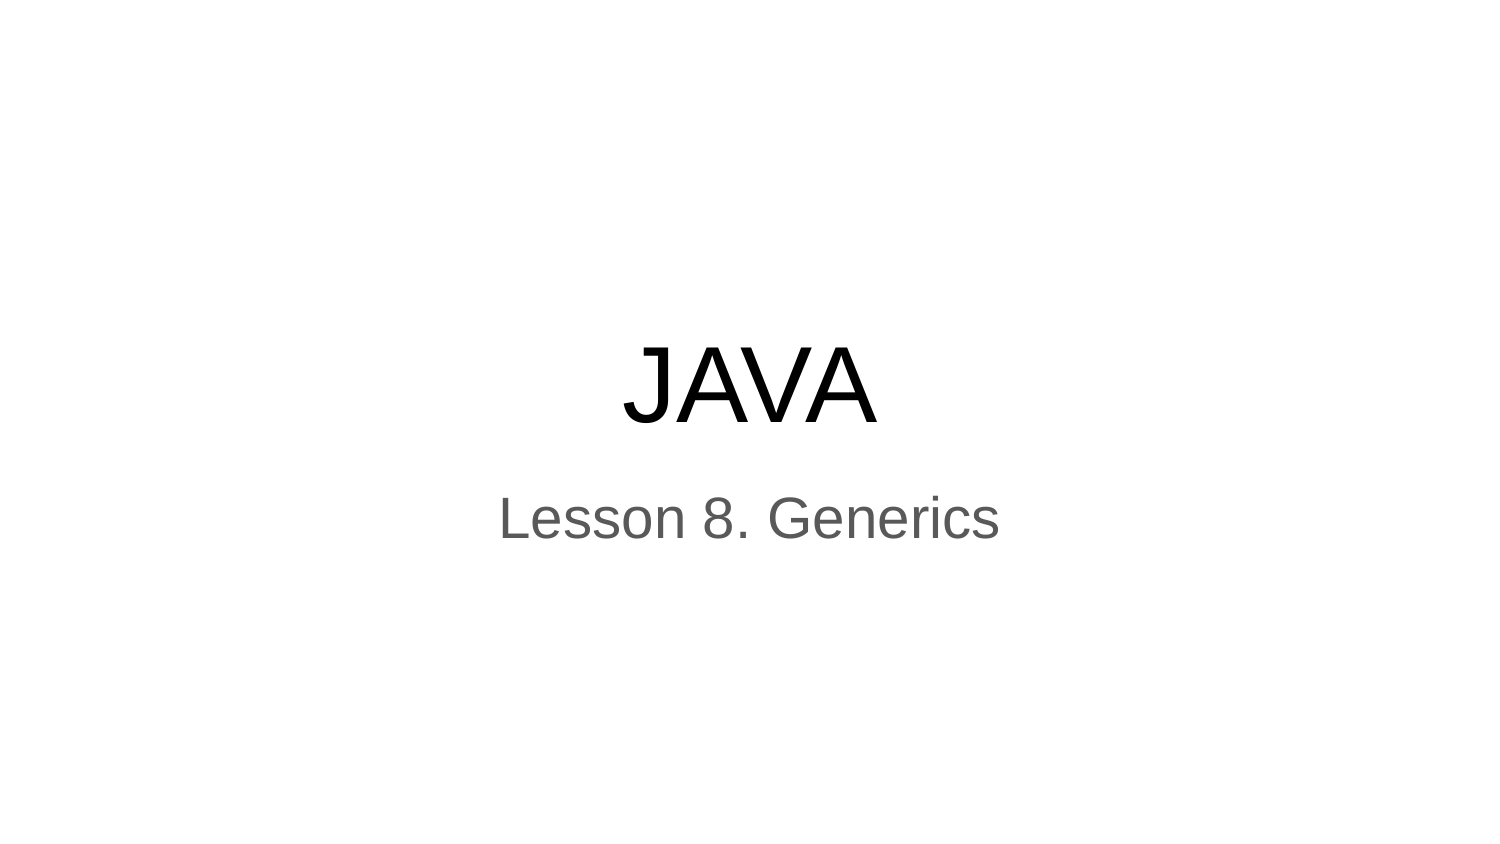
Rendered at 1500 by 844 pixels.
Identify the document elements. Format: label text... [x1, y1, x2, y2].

title JAVA [51, 122, 1449, 459]
subtitle Lesson 8. Generics [51, 464, 1449, 595]
